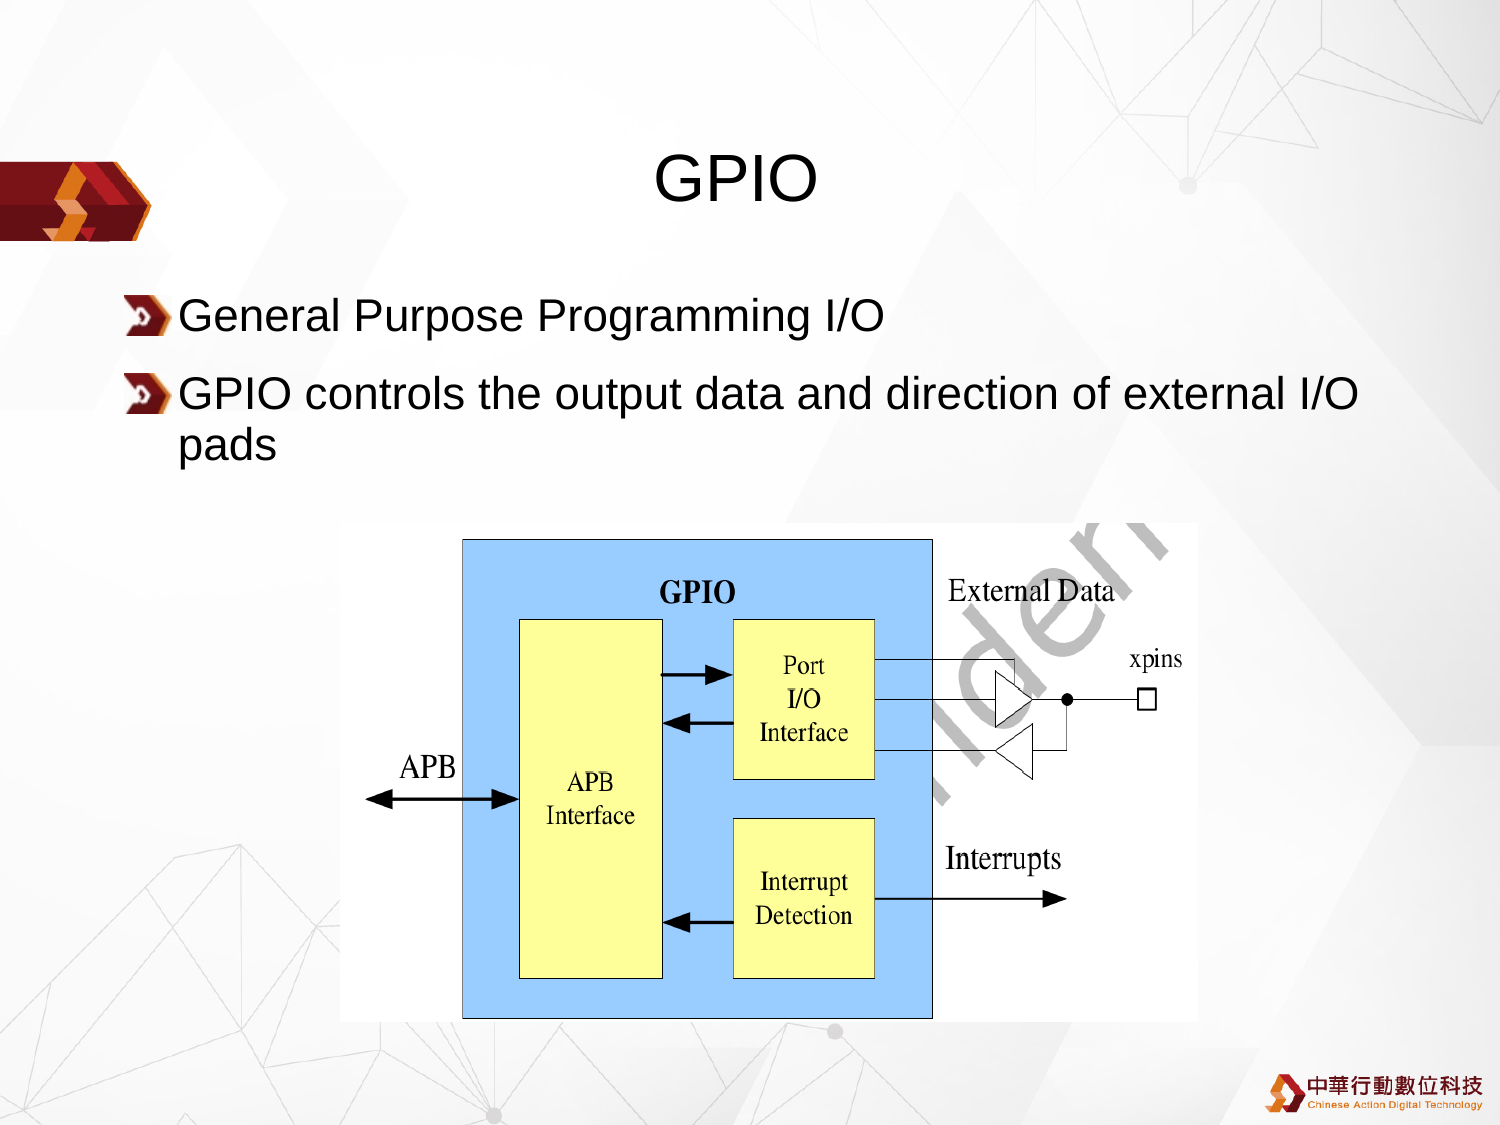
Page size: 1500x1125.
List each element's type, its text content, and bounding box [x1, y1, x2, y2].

list General Purpose Programming I/O GPIO controls the output data and direction of external I/O pads [107, 290, 1425, 574]
picture [0, 0, 1500, 1125]
title GPIO [107, 101, 1367, 255]
